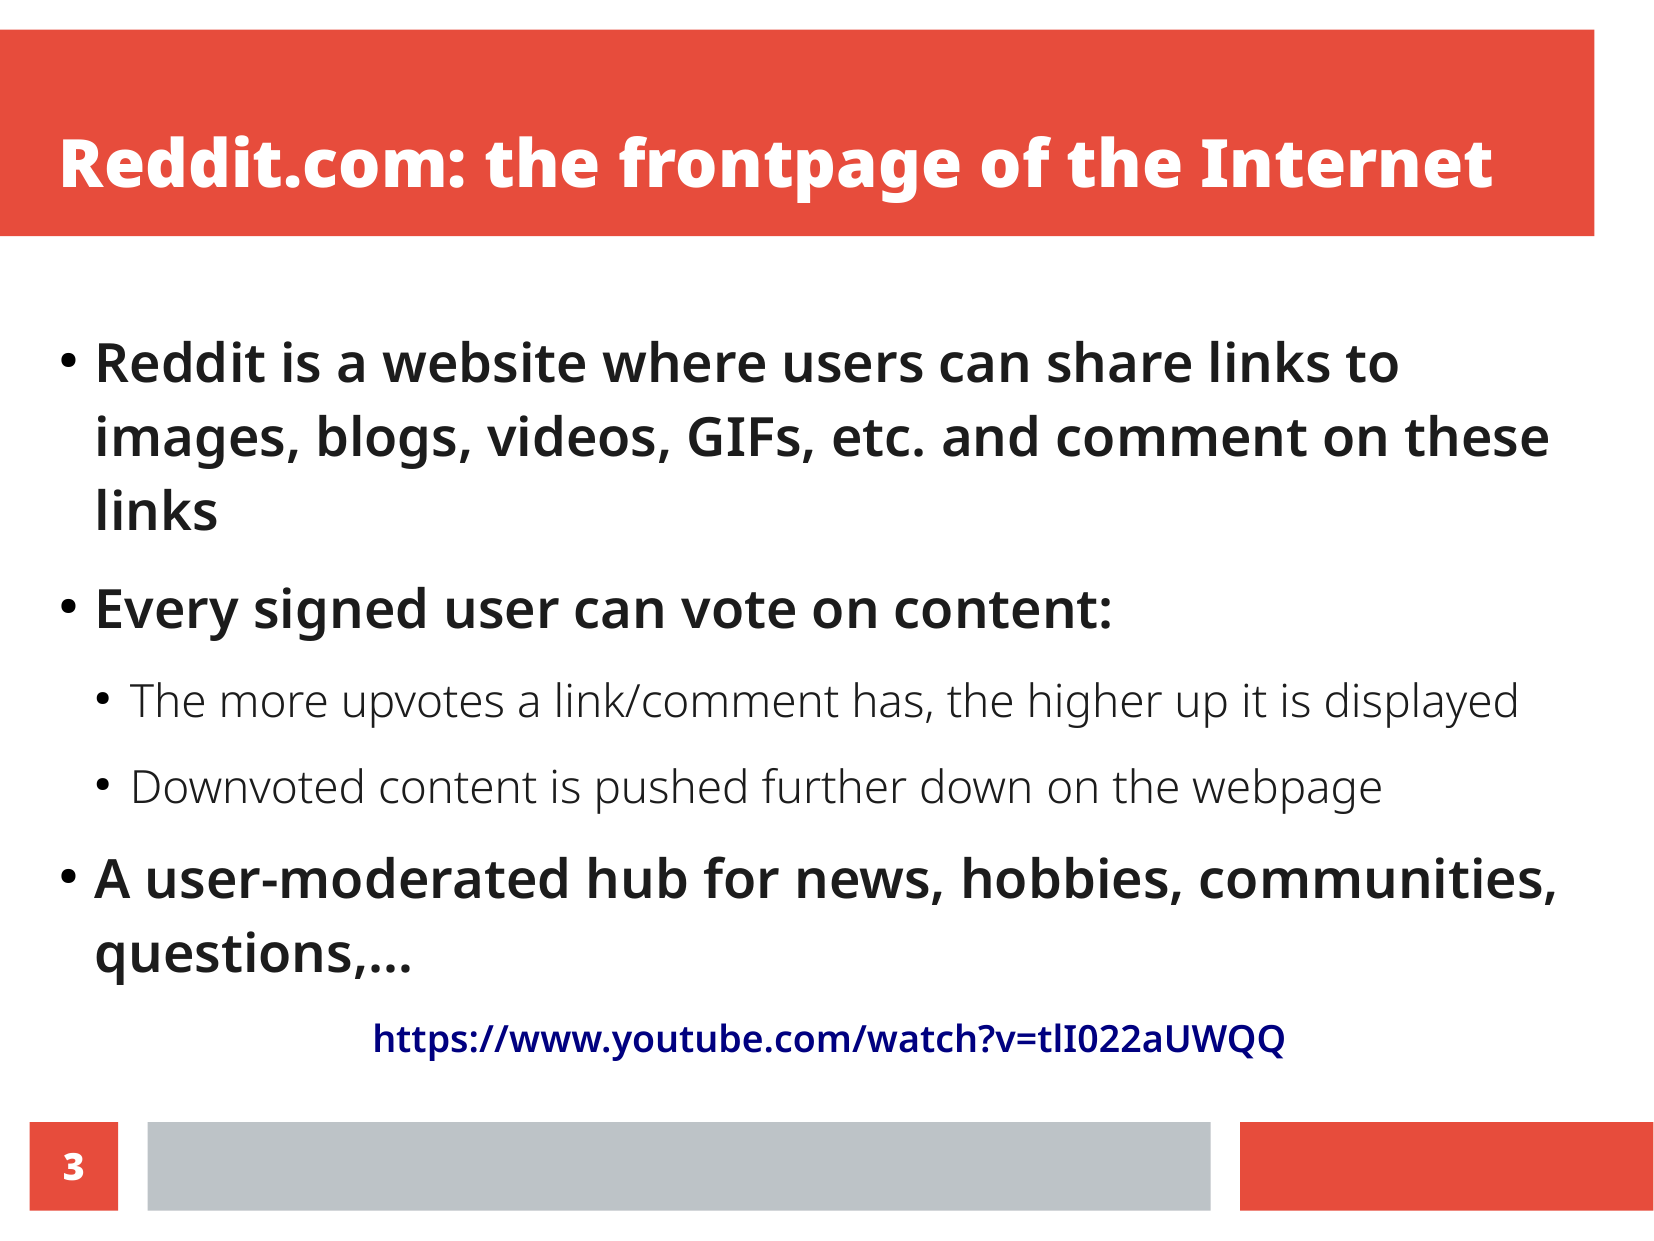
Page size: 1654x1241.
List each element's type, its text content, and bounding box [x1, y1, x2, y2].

list Reddit is a website where users can share links to images, blogs, videos, GIFs, etc. and comment on these links Every signed user can vote on content: The more upvotes a link/comment has, the higher up it is displayed Downvoted content is pushed further down on the webpage A user-moderated hub for news, hobbies, communities, questions,… https://www.youtube.com/watch?v=tlI022aUWQQ [59, 324, 1565, 1093]
title Reddit.com: the frontpage of the Internet [59, 59, 1595, 207]
